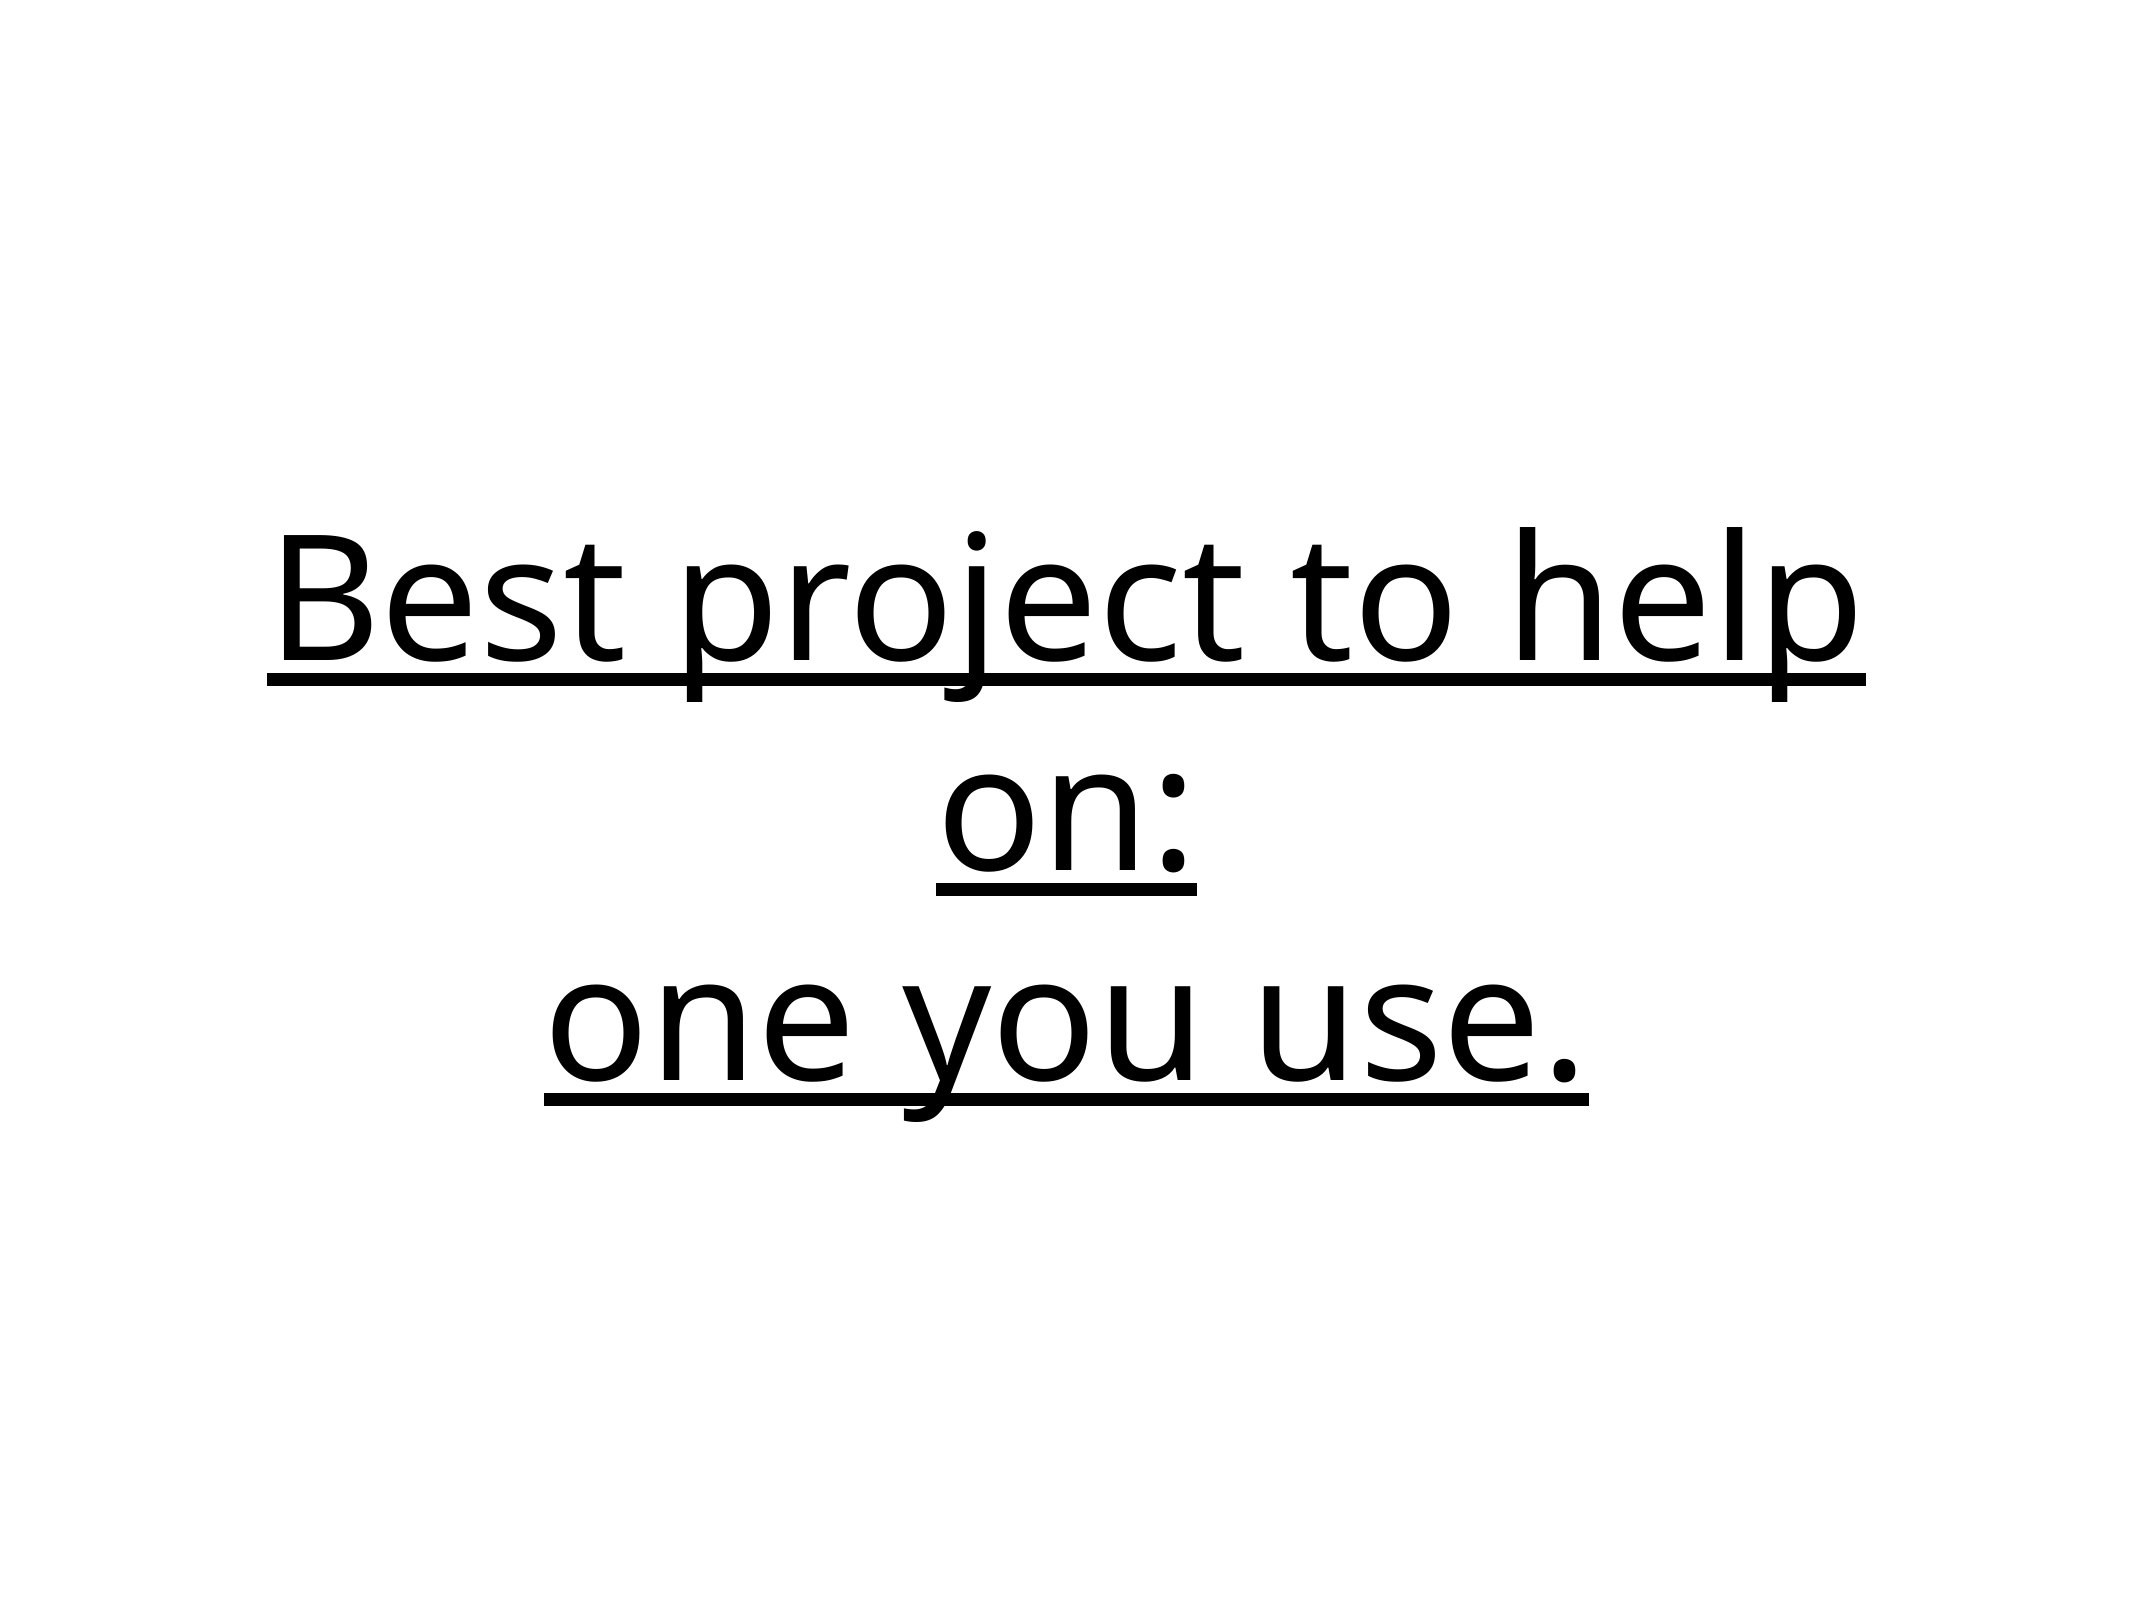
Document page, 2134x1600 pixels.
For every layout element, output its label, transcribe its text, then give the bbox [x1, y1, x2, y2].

title Best project to help on: one you use. [208, 476, 1925, 1124]
